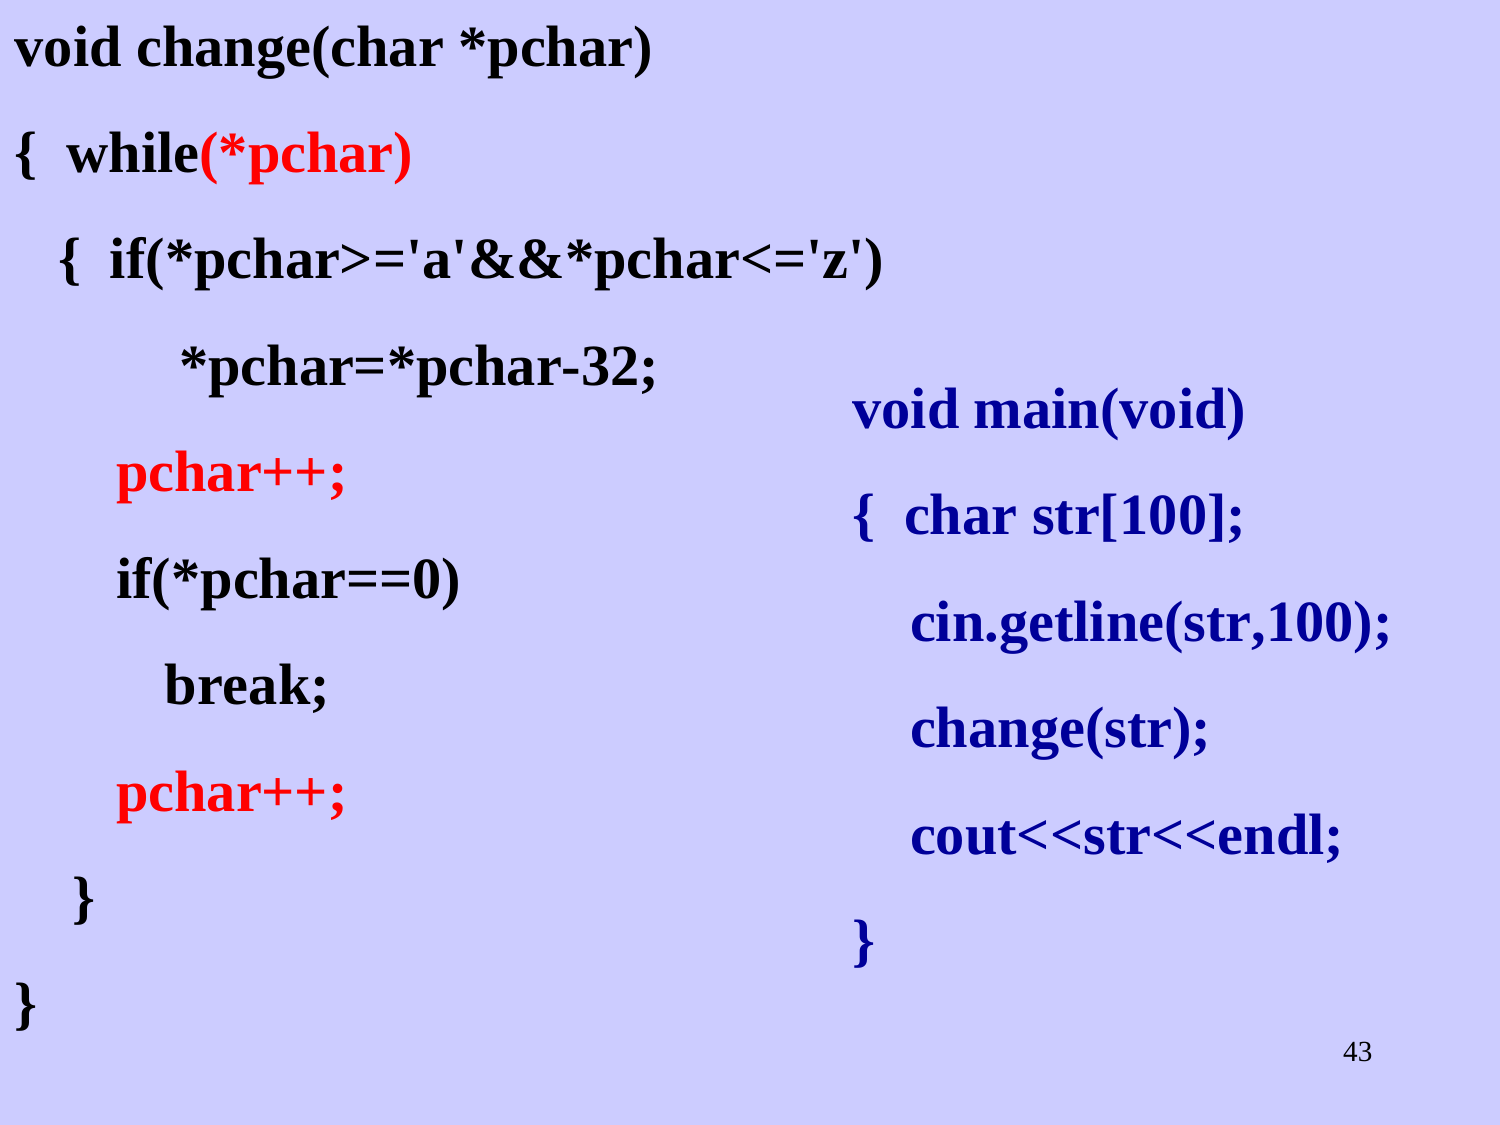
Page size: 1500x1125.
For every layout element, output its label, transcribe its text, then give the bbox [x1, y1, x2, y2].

text_box void main(void) { char str[100]; cin.getline(str,100); change(str); cout<<str<<endl; } [837, 362, 1463, 981]
text_box <编号> [1074, 1025, 1388, 1101]
text_box void change(char *pchar) { while(*pchar) { if(*pchar>='a'&&*pchar<='z') *pchar=*pchar-32; pchar++; if(*pchar==0) break; pchar++; } } [0, 0, 951, 1044]
